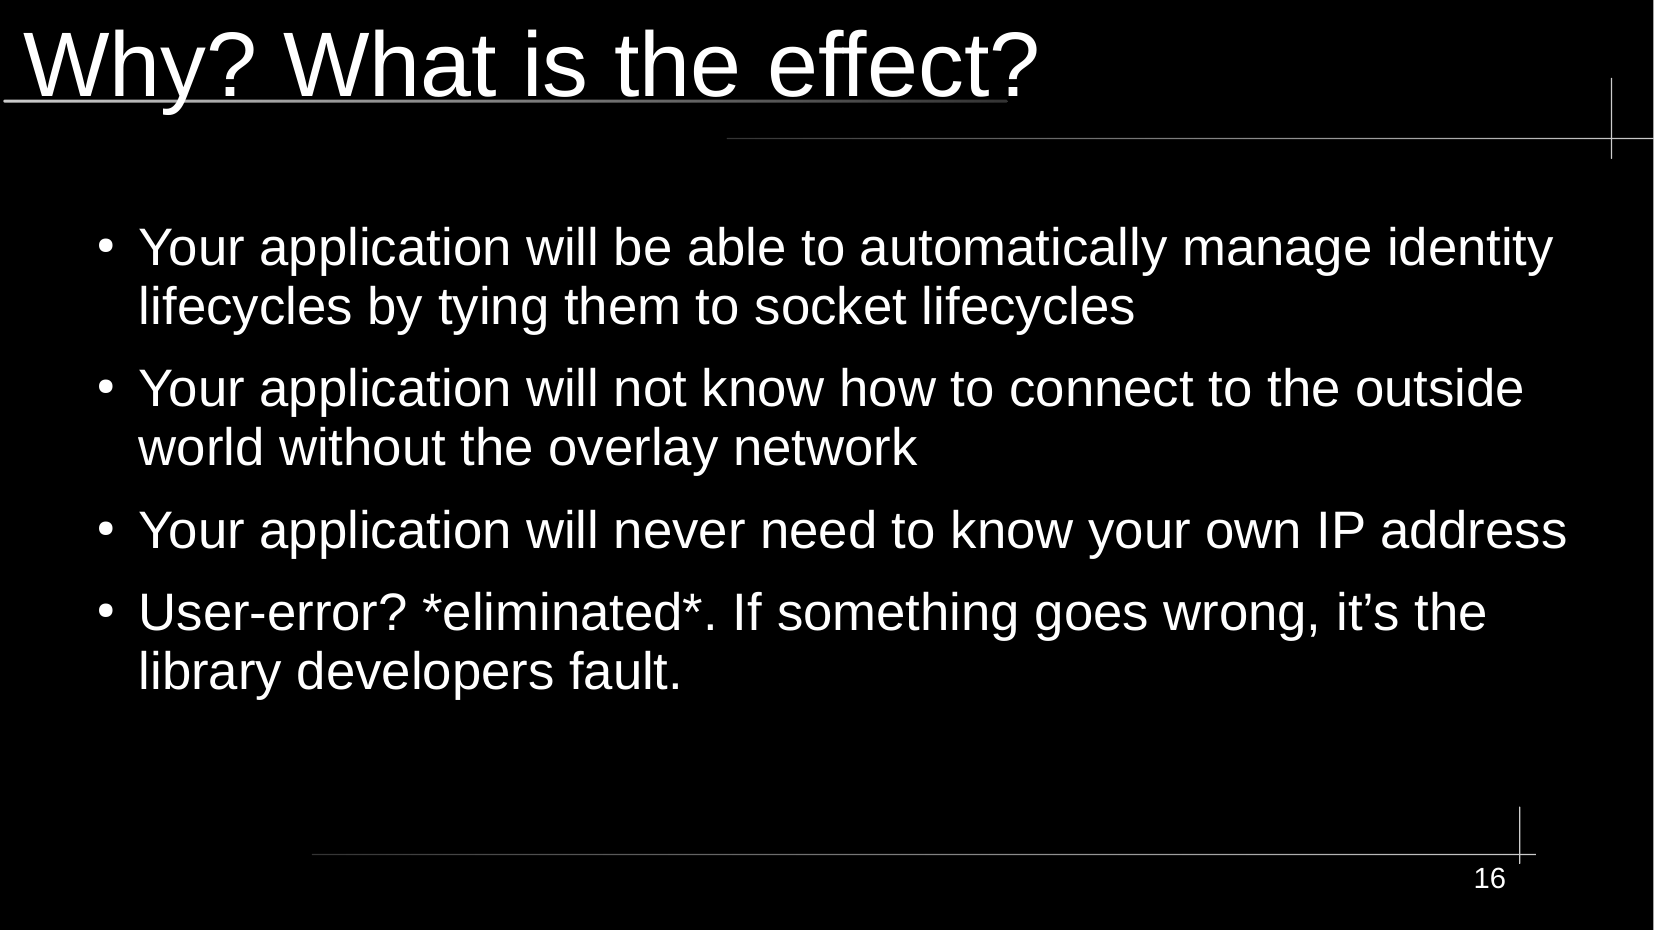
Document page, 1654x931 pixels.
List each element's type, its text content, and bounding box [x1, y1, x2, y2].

title Why? What is the effect? [23, 11, 1589, 119]
list Your application will be able to automatically manage identity lifecycles by tying them to socket lifecycles Your application will not know how to connect to the outside world without the overlay network Your application will never need to know your own IP address User-error? *eliminated*. If something goes wrong, it’s the library developers fault. [82, 217, 1571, 758]
